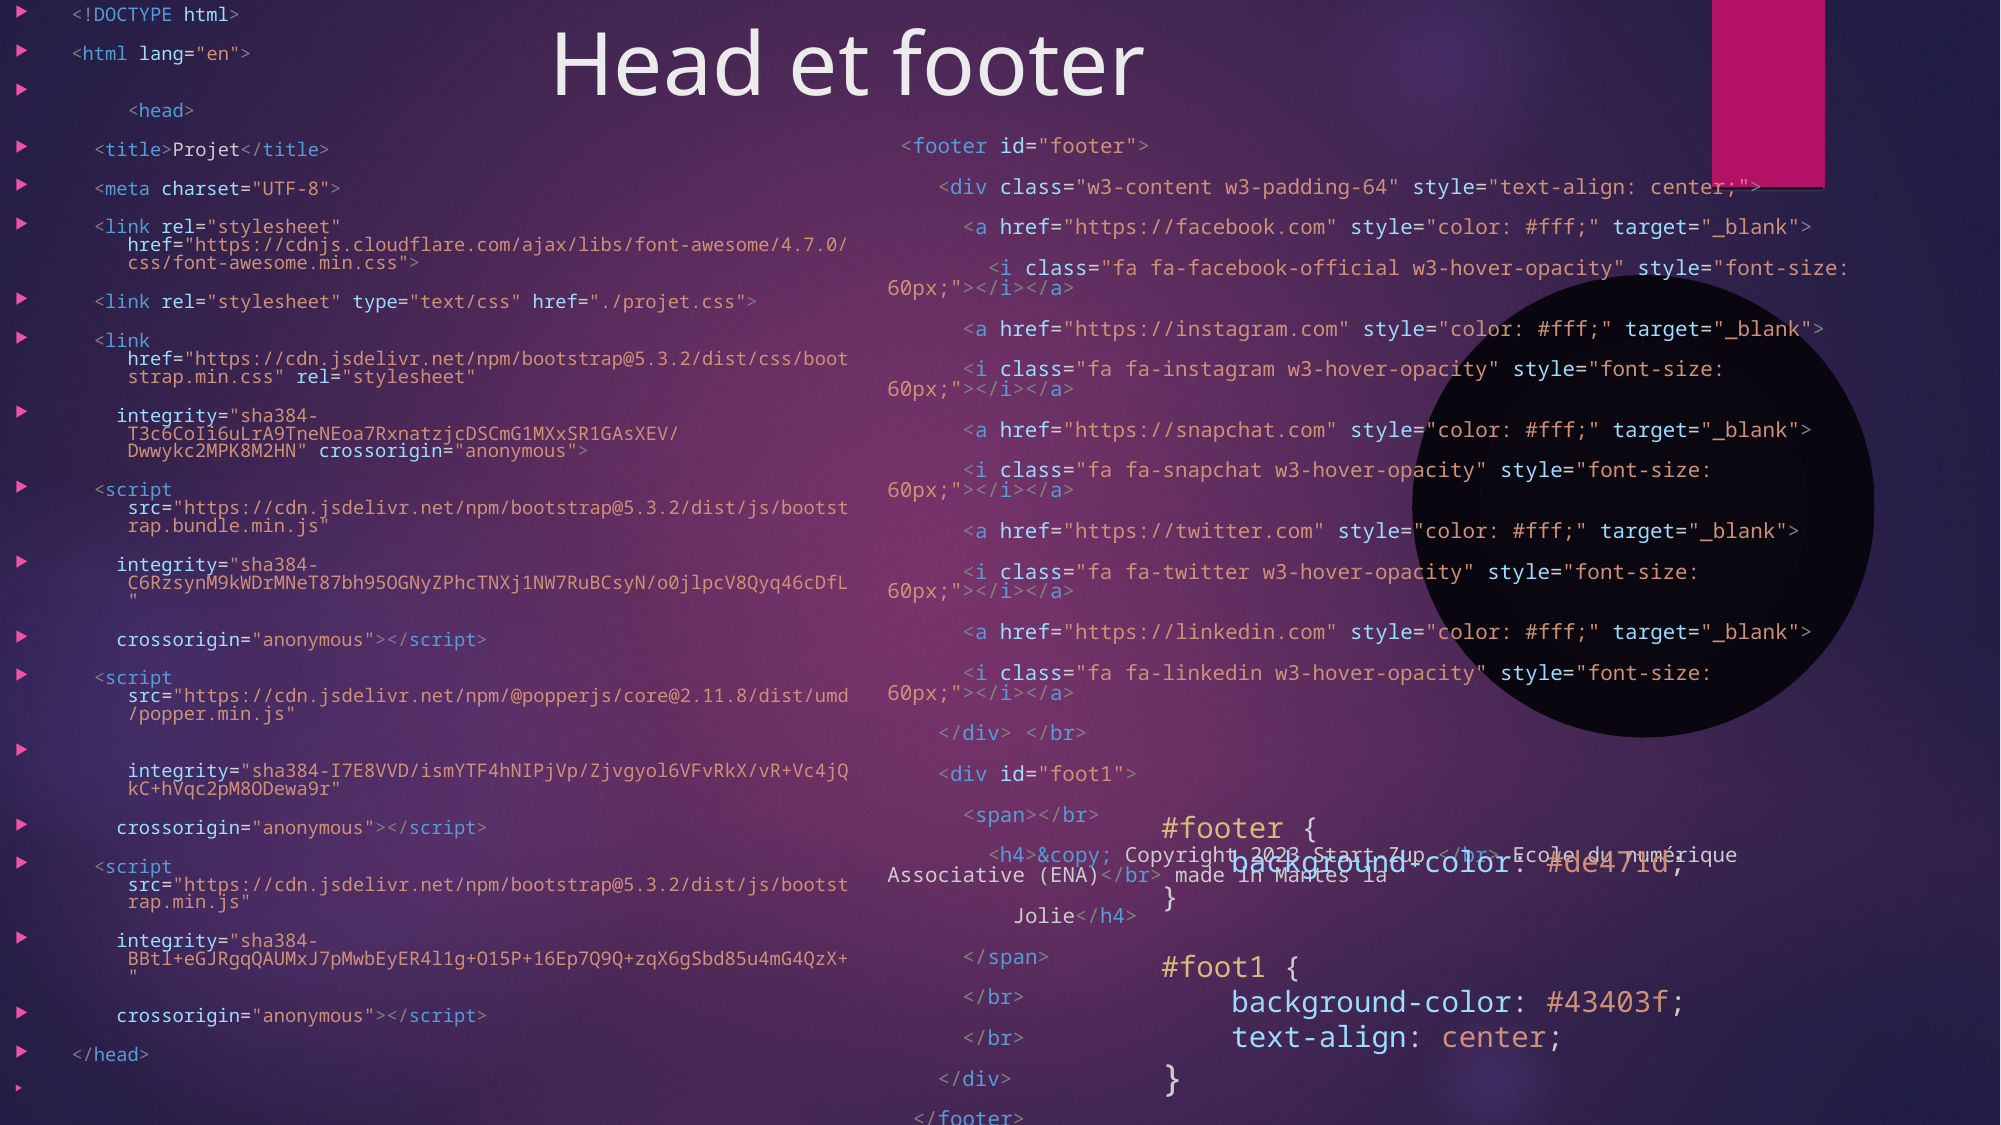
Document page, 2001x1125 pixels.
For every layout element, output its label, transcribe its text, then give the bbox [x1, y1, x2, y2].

title Head et footer [873, 0, 1211, 130]
list <!DOCTYPE html> <html lang="en"> <head> <title>Projet</title> <meta charset="UTF-8"> <link rel="stylesheet" href="https://cdnjs.cloudflare.com/ajax/libs/font-awesome/4.7.0/css/font-awesome.min.css"> <link rel="stylesheet" type="text/css" href="./projet.css"> <link href="https://cdn.jsdelivr.net/npm/bootstrap@5.3.2/dist/css/bootstrap.min.css" rel="stylesheet" integrity="sha384-T3c6CoIi6uLrA9TneNEoa7RxnatzjcDSCmG1MXxSR1GAsXEV/Dwwykc2MPK8M2HN" crossorigin="anonymous"> <script src="https://cdn.jsdelivr.net/npm/bootstrap@5.3.2/dist/js/bootstrap.bundle.min.js" integrity="sha384-C6RzsynM9kWDrMNeT87bh95OGNyZPhcTNXj1NW7RuBCsyN/o0jlpcV8Qyq46cDfL" crossorigin="anonymous"></script> <script src="https://cdn.jsdelivr.net/npm/@popperjs/core@2.11.8/dist/umd/popper.min.js" integrity="sha384-I7E8VVD/ismYTF4hNIPjVp/Zjvgyol6VFvRkX/vR+Vc4jQkC+hVqc2pM8ODewa9r" crossorigin="anonymous"></script> <script src="https://cdn.jsdelivr.net/npm/bootstrap@5.3.2/dist/js/bootstrap.min.js" integrity="sha384-BBtl+eGJRgqQAUMxJ7pMwbEyER4l1g+O15P+16Ep7Q9Q+zqX6gSbd85u4mG4QzX+" crossorigin="anonymous"></script> </head> [0, 0, 873, 1110]
text_box <footer id="footer"> <div class="w3-content w3-padding-64" style="text-align: center;"> <a href="https://facebook.com" style="color: #fff;" target="_blank"> <i class="fa fa-facebook-official w3-hover-opacity" style="font-size: 60px;"></i></a> <a href="https://instagram.com" style="color: #fff;" target="_blank"> <i class="fa fa-instagram w3-hover-opacity" style="font-size: 60px;"></i></a> <a href="https://snapchat.com" style="color: #fff;" target="_blank"> <i class="fa fa-snapchat w3-hover-opacity" style="font-size: 60px;"></i></a> <a href="https://twitter.com" style="color: #fff;" target="_blank"> <i class="fa fa-twitter w3-hover-opacity" style="font-size: 60px;"></i></a> <a href="https://linkedin.com" style="color: #fff;" target="_blank"> <i class="fa fa-linkedin w3-hover-opacity" style="font-size: 60px;"></i></a> </div> </br> <div id="foot1"> <span></br> <h4>&copy; Copyright 2023 Start-Zup </br> Ecole du numérique Associative (ENA)</br> made in Mantes la Jolie</h4> </span> </br> </br> </div> </footer> [872, 130, 1894, 1125]
text_box #footer { background-color: #de471d; } #foot1 { background-color: #43403f; text-align: center; } [1146, 801, 1894, 1110]
